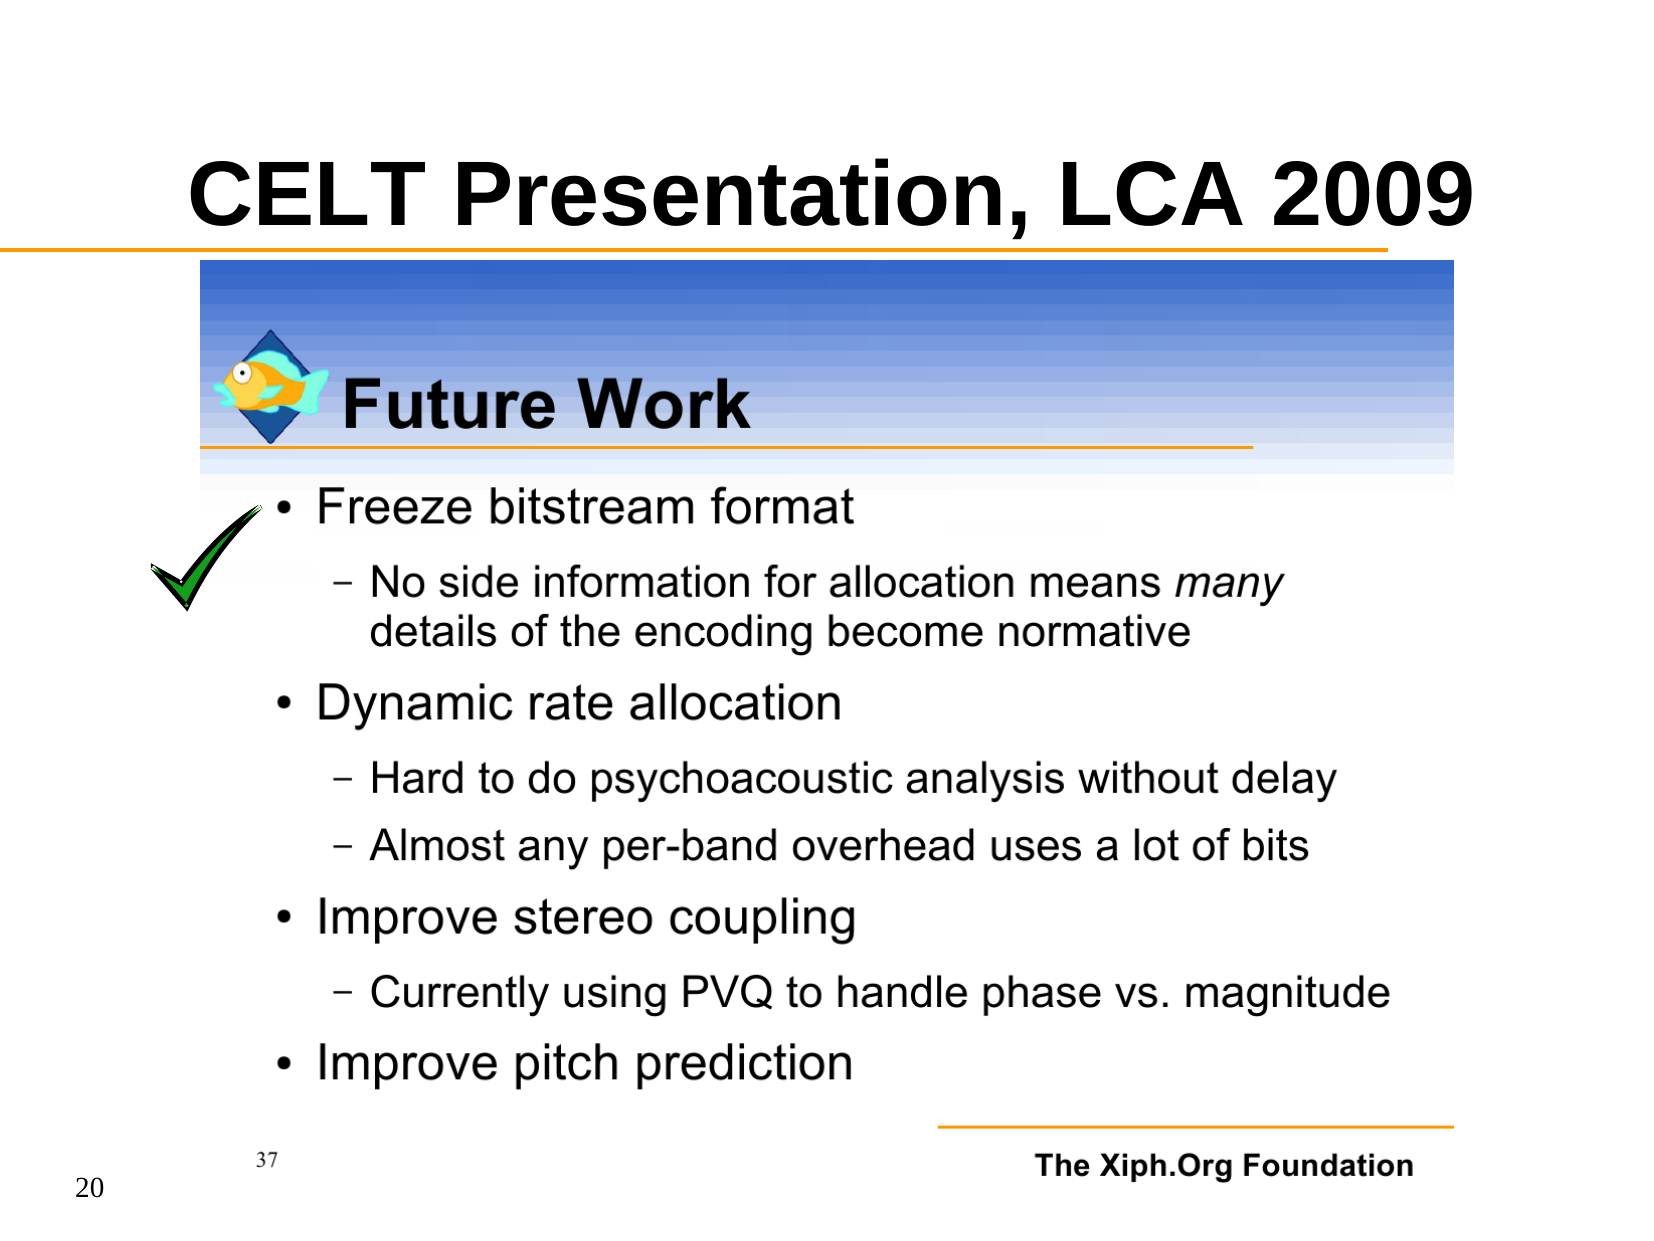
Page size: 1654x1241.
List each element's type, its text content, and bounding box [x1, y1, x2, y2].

picture [150, 260, 1454, 1198]
title CELT Presentation, LCA 2009 [187, 37, 1571, 245]
